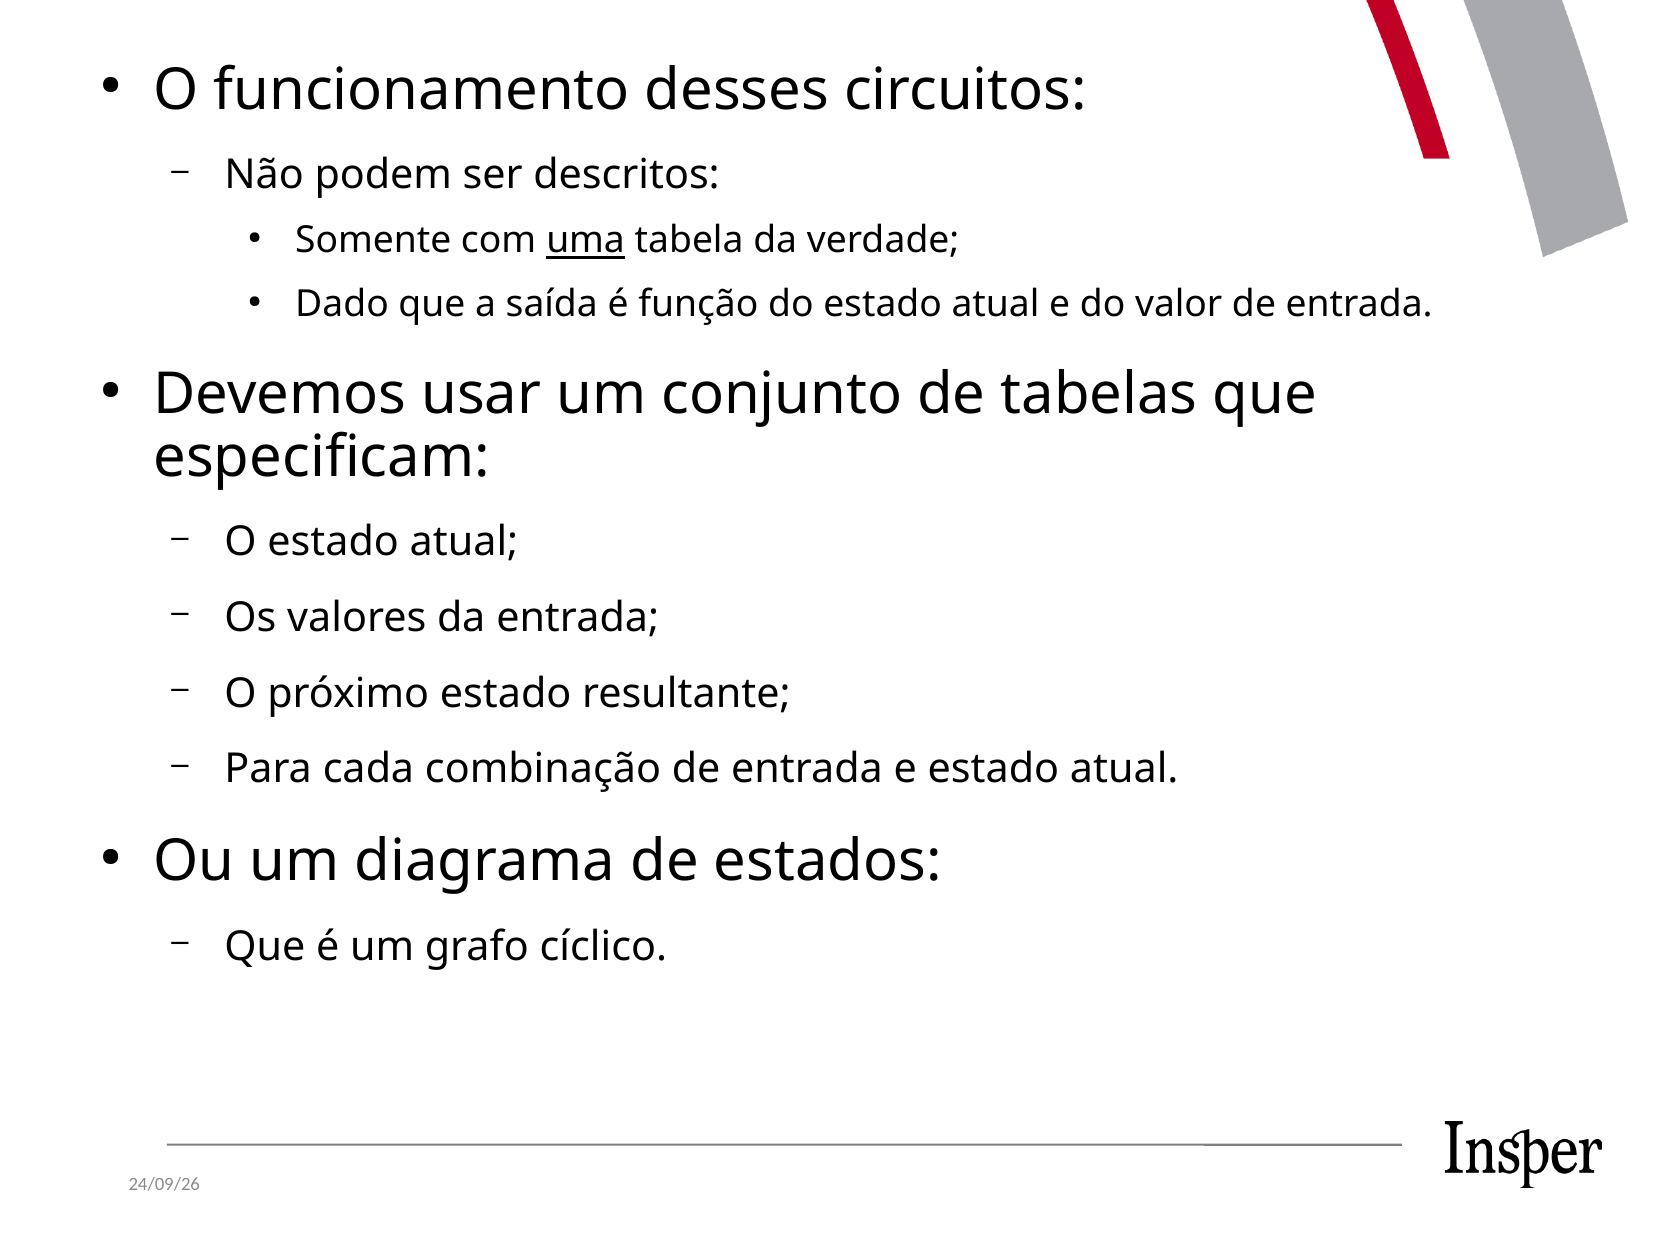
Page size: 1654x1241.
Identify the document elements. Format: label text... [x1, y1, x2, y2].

list O funcionamento desses circuitos: Não podem ser descritos: Somente com uma tabela da verdade; Dado que a saída é função do estado atual e do valor de entrada. Devemos usar um conjunto de tabelas que especificam: O estado atual; Os valores da entrada; O próximo estado resultante; Para cada combinação de entrada e estado atual. Ou um diagrama de estados: Que é um grafo cíclico. [82, 59, 1571, 1182]
